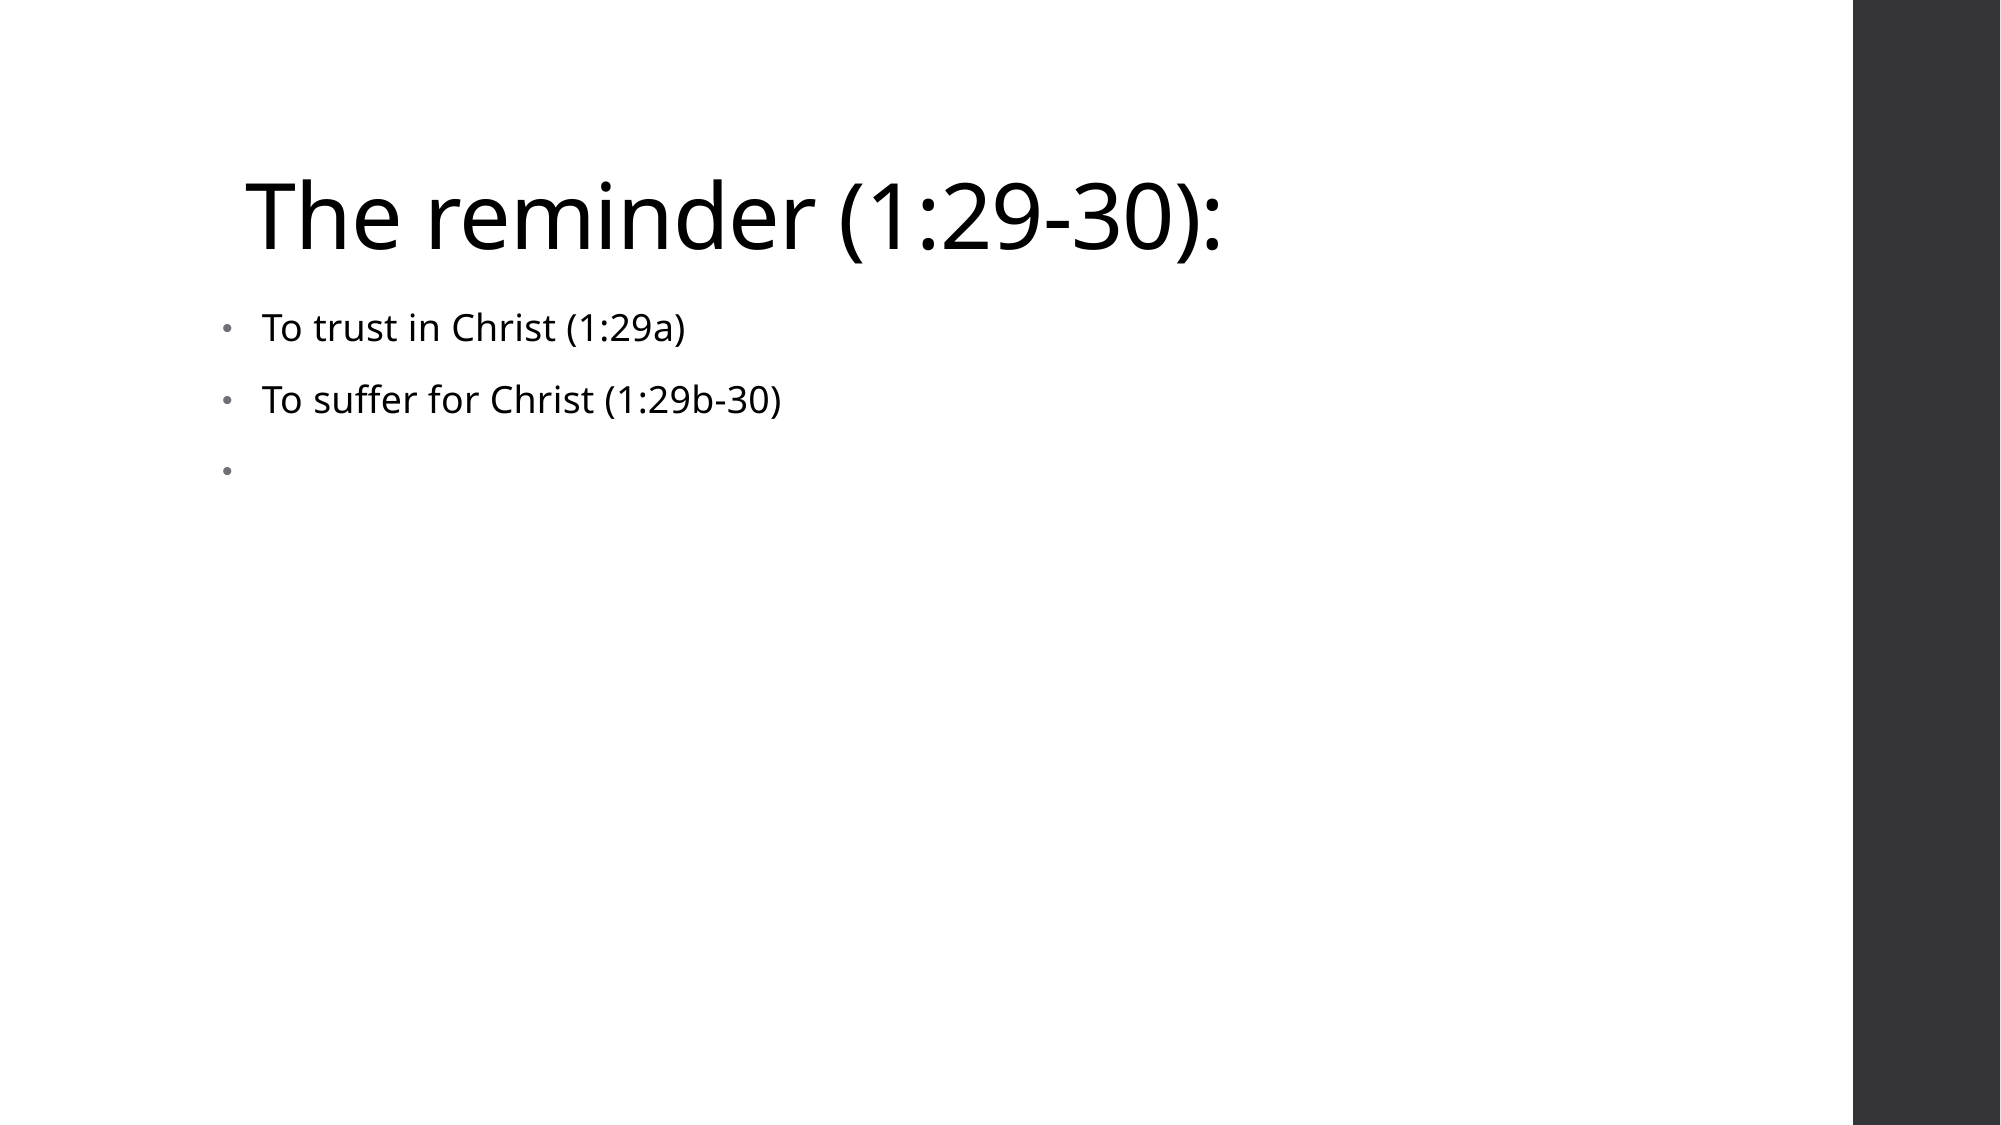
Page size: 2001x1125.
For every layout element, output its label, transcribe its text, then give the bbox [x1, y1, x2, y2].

list To trust in Christ (1:29a) To suffer for Christ (1:29b-30) [206, 299, 1617, 1014]
title The reminder (1:29-30): [206, 60, 1797, 278]
